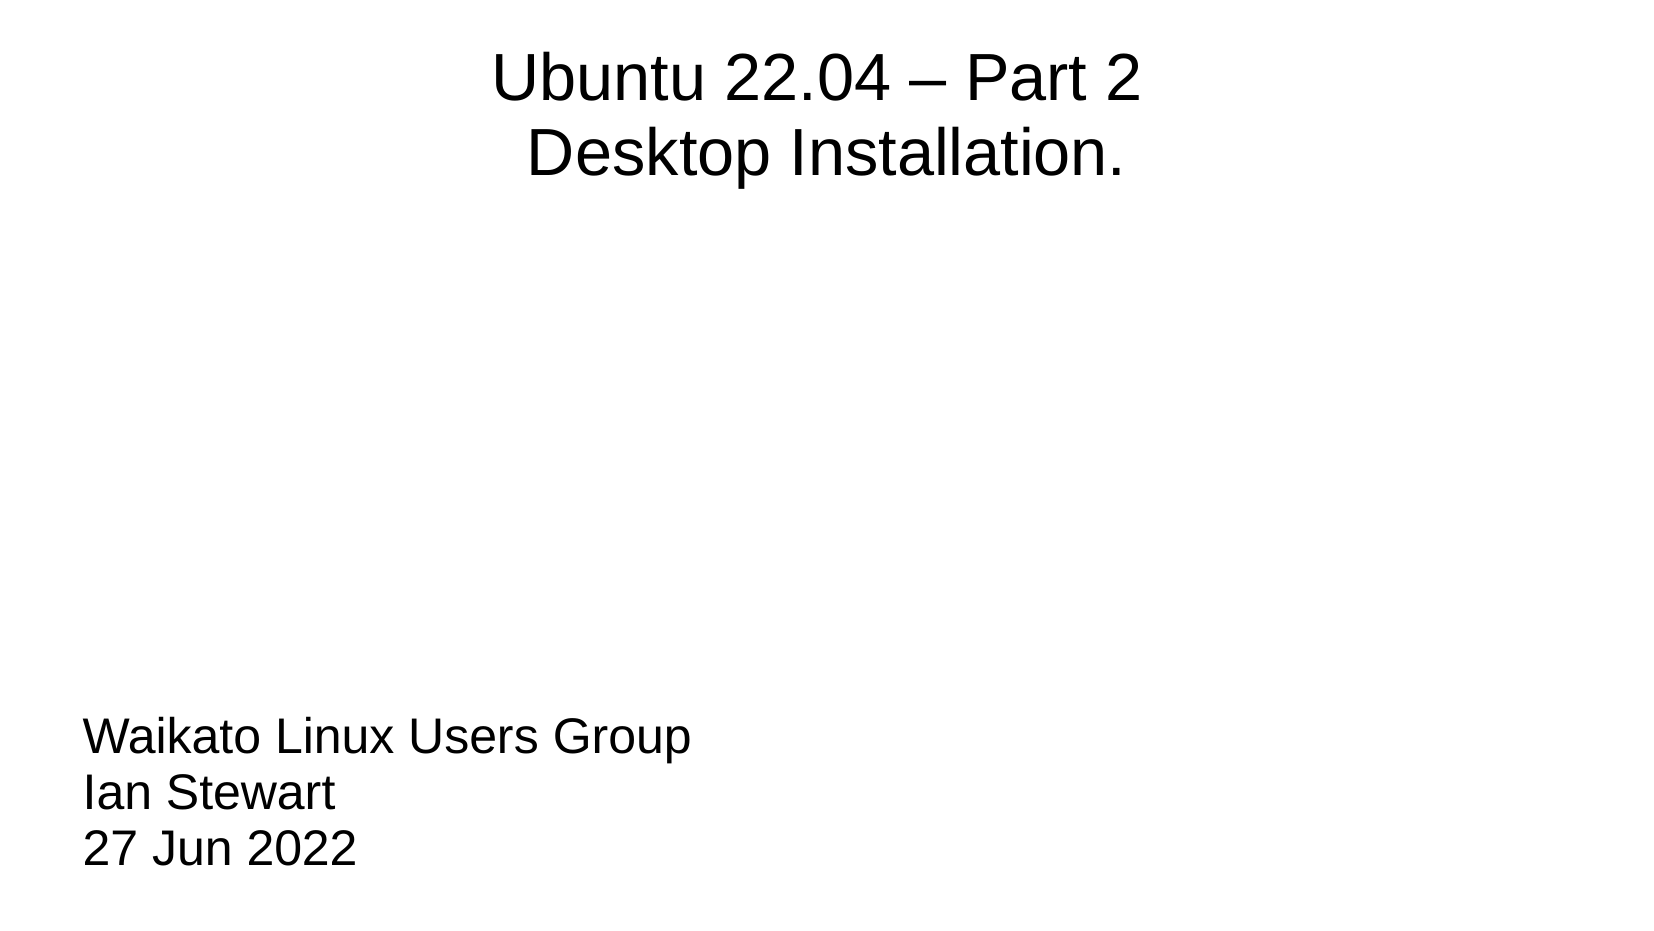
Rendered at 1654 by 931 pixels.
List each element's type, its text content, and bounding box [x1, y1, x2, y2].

subtitle Waikato Linux Users Group Ian Stewart 27 Jun 2022 [82, 708, 1571, 894]
title Ubuntu 22.04 – Part 2 Desktop Installation. [82, 37, 1571, 193]
